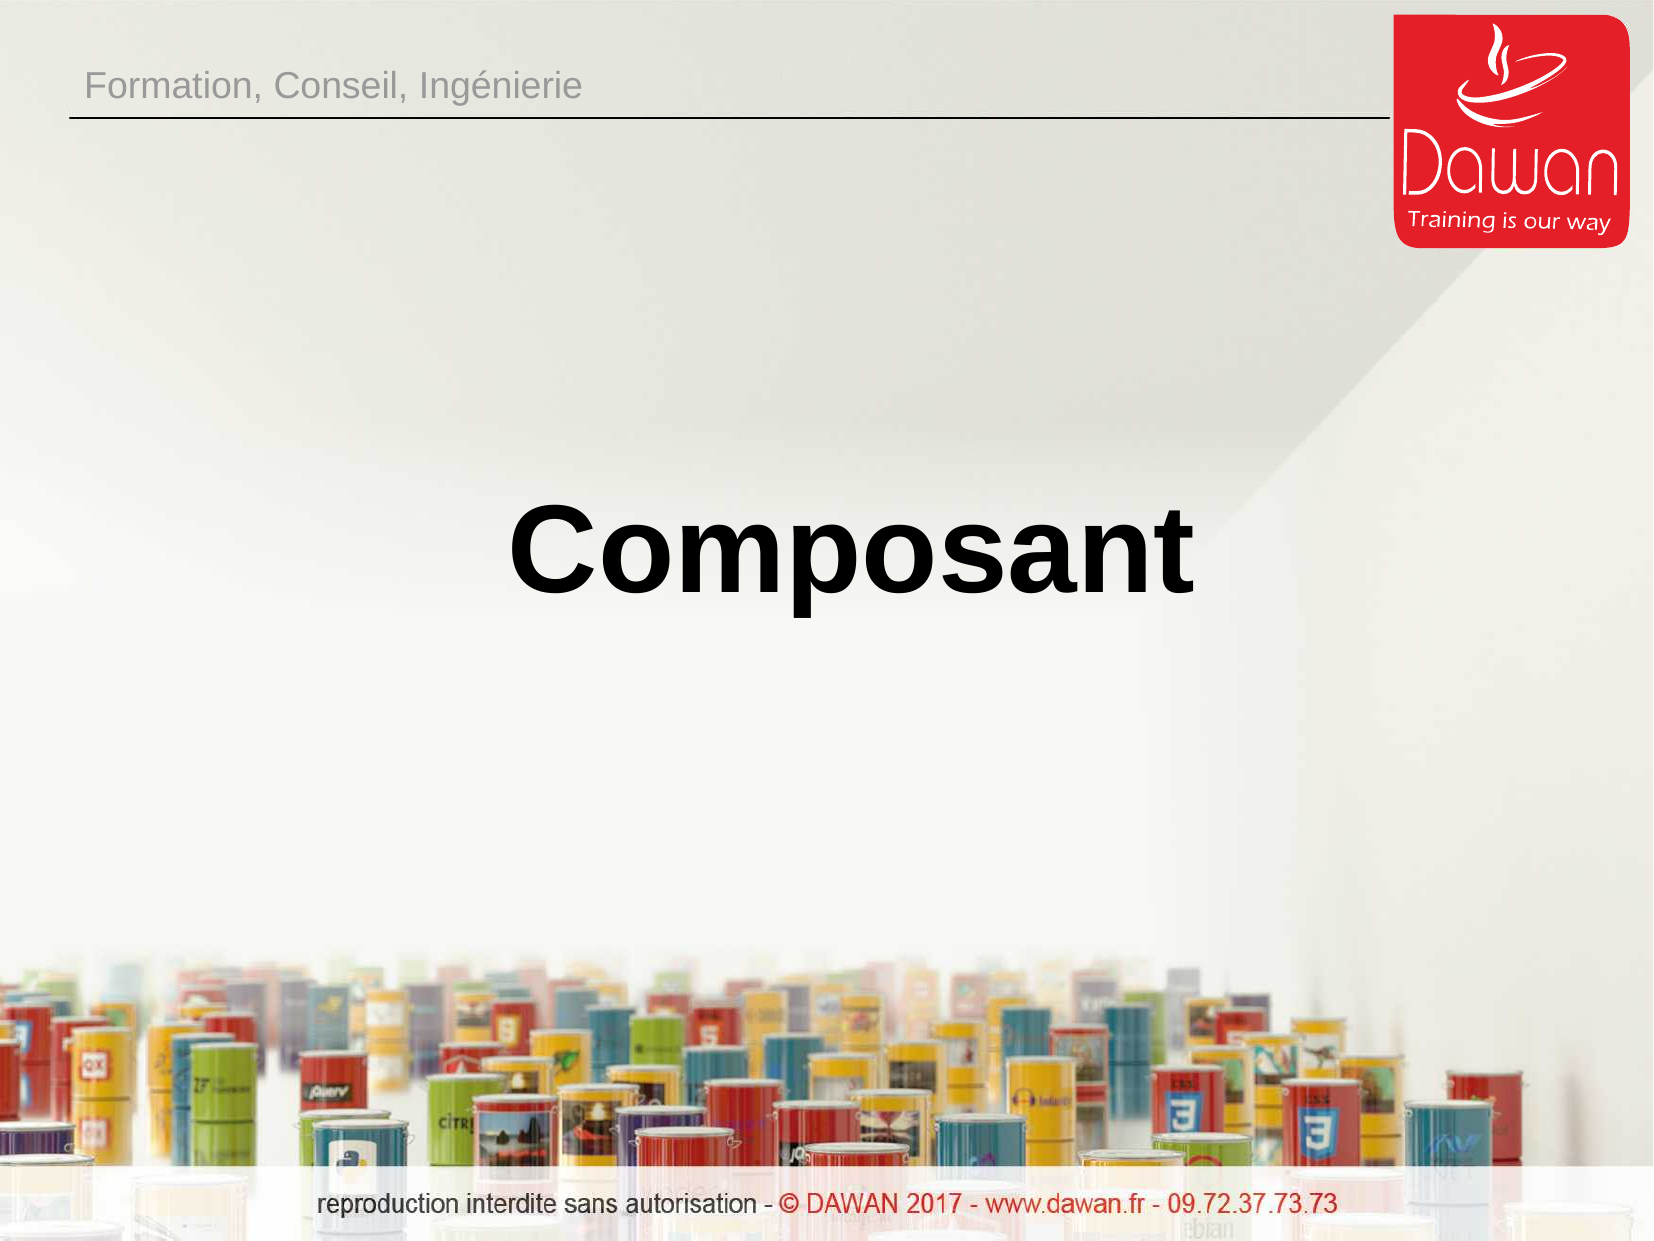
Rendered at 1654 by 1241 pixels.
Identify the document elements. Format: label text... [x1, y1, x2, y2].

picture [0, 0, 1654, 1241]
text_box Formation, Conseil, Ingénierie [84, 64, 584, 109]
text_box Composant [507, 479, 1321, 626]
